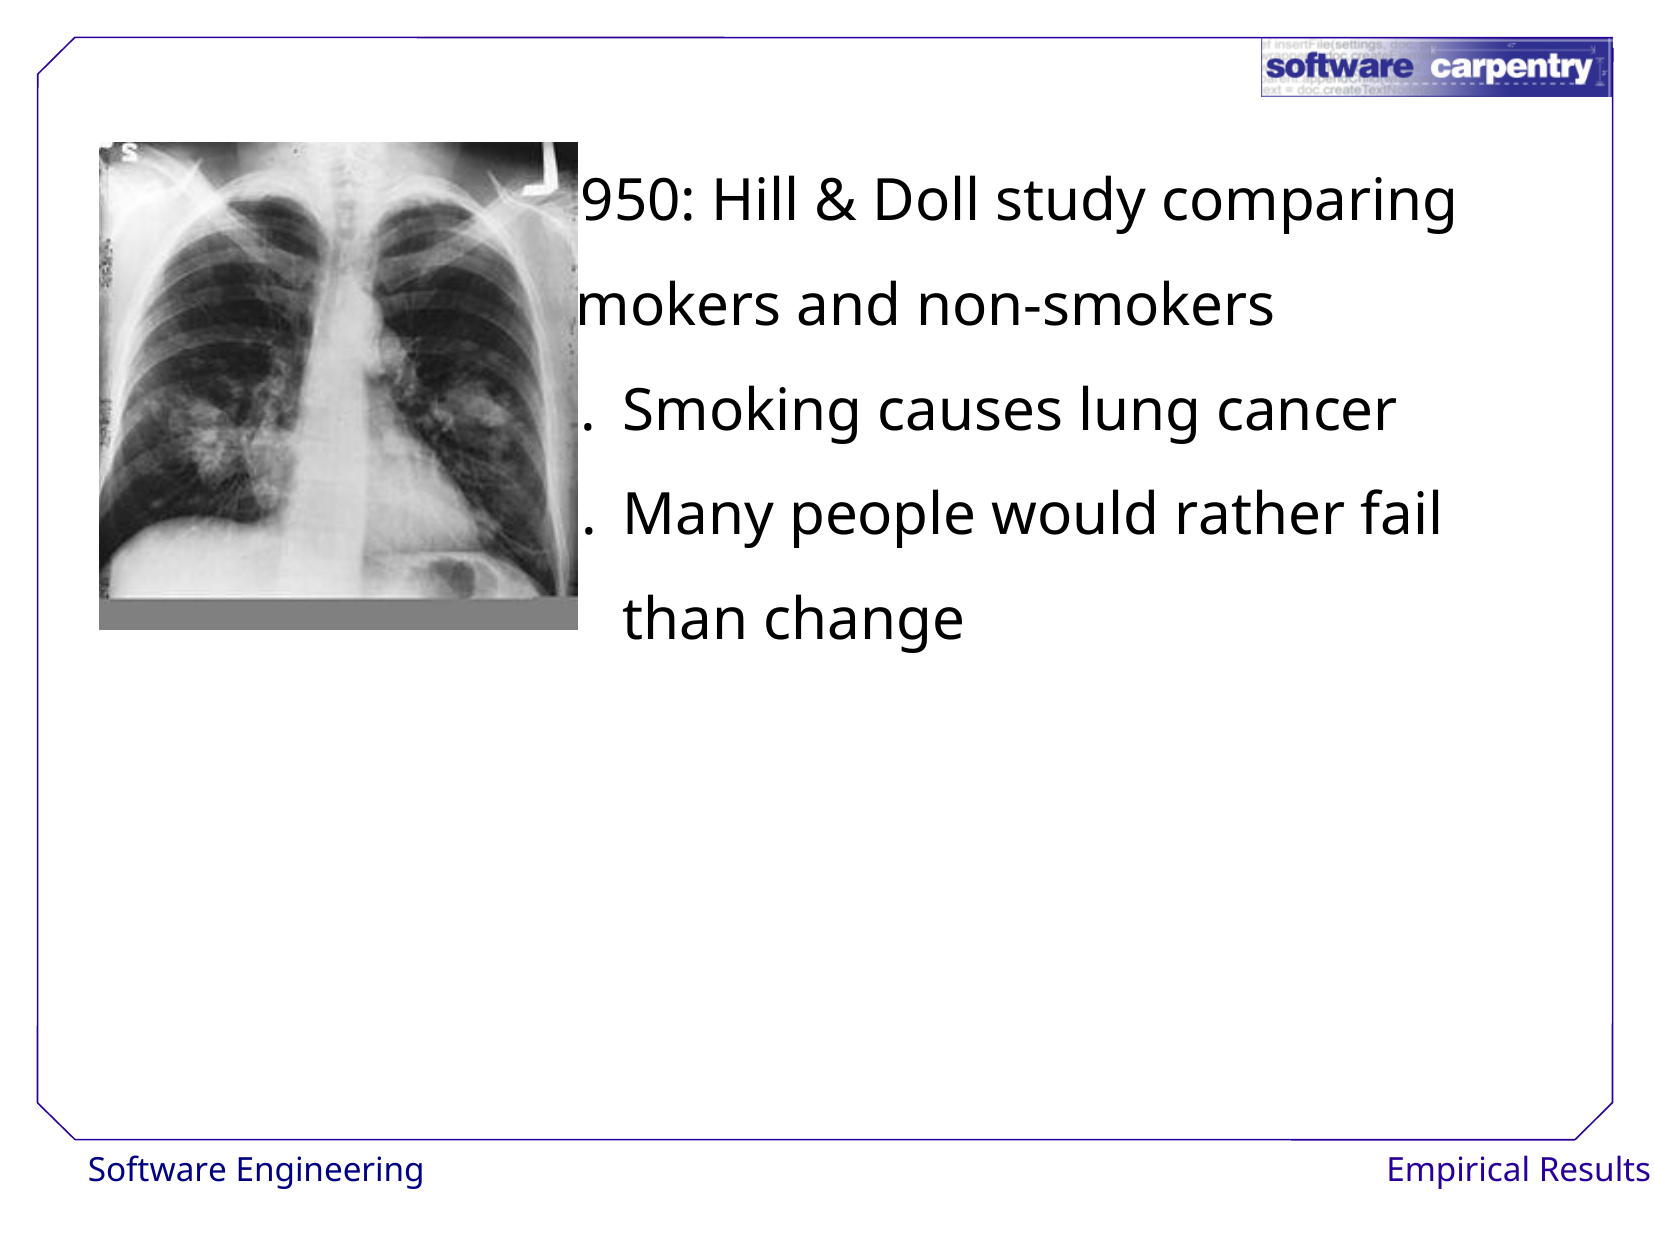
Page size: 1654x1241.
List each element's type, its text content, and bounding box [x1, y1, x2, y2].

picture [1261, 39, 1613, 97]
text_box 1950: Hill & Doll study comparing smokers and non-smokers 1. Smoking causes lung cancer Many people would rather fail than change [532, 119, 1624, 660]
picture [99, 142, 578, 630]
